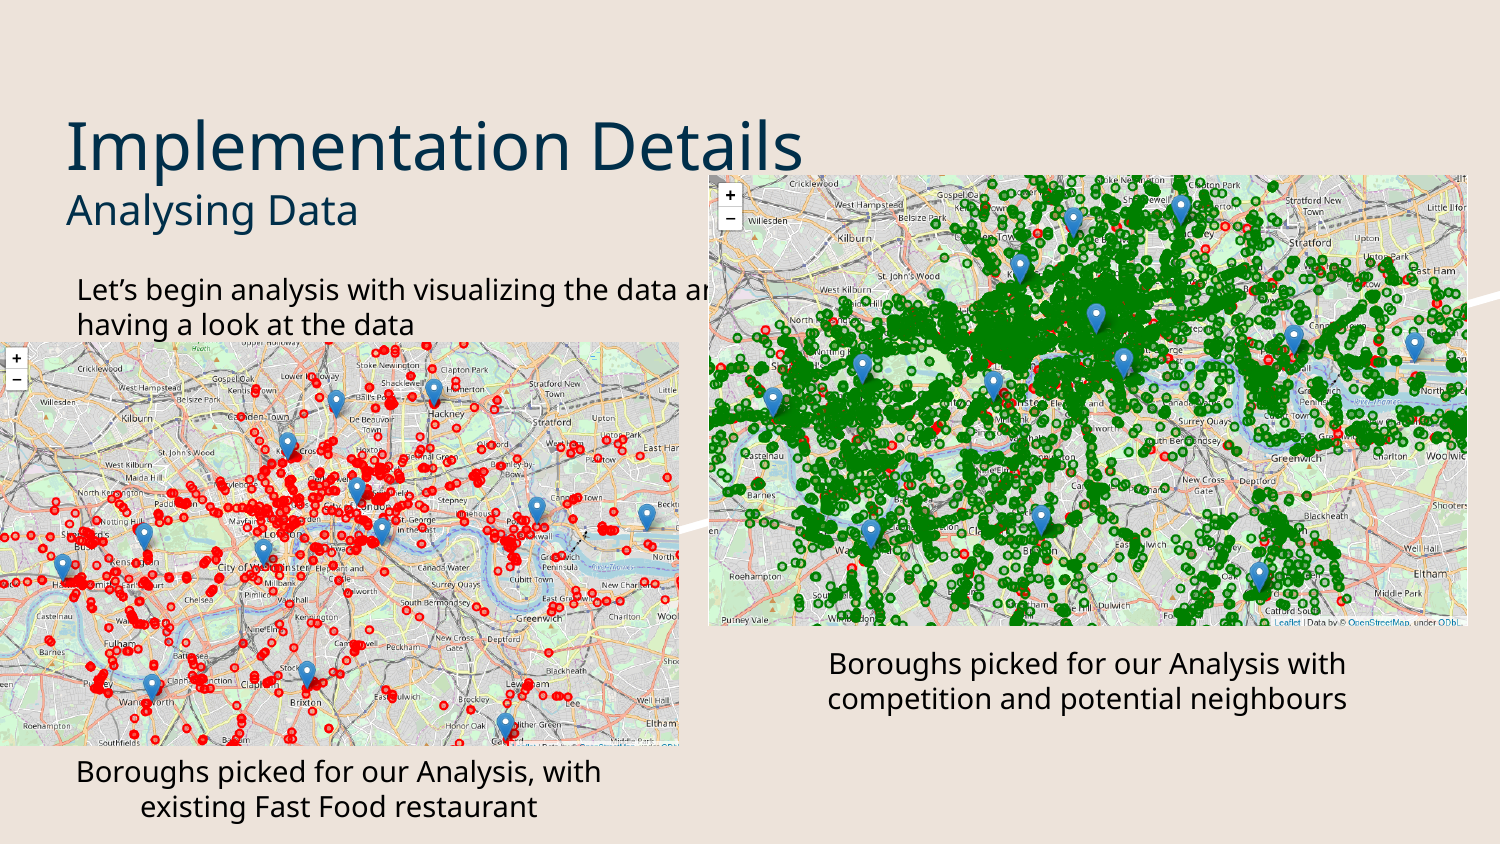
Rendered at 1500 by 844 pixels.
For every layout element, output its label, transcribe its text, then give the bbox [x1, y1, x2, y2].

picture [0, 342, 679, 746]
text_box Boroughs picked for our Analysis, with existing Fast Food restaurant [12, 738, 666, 831]
text_box Boroughs picked for our Analysis with competition and potential neighbours [770, 630, 1405, 703]
text_box Let’s begin analysis with visualizing the data and having a look at the data [61, 256, 708, 401]
title Implementation Details Analysing Data [51, 88, 1449, 299]
picture [708, 175, 1468, 626]
